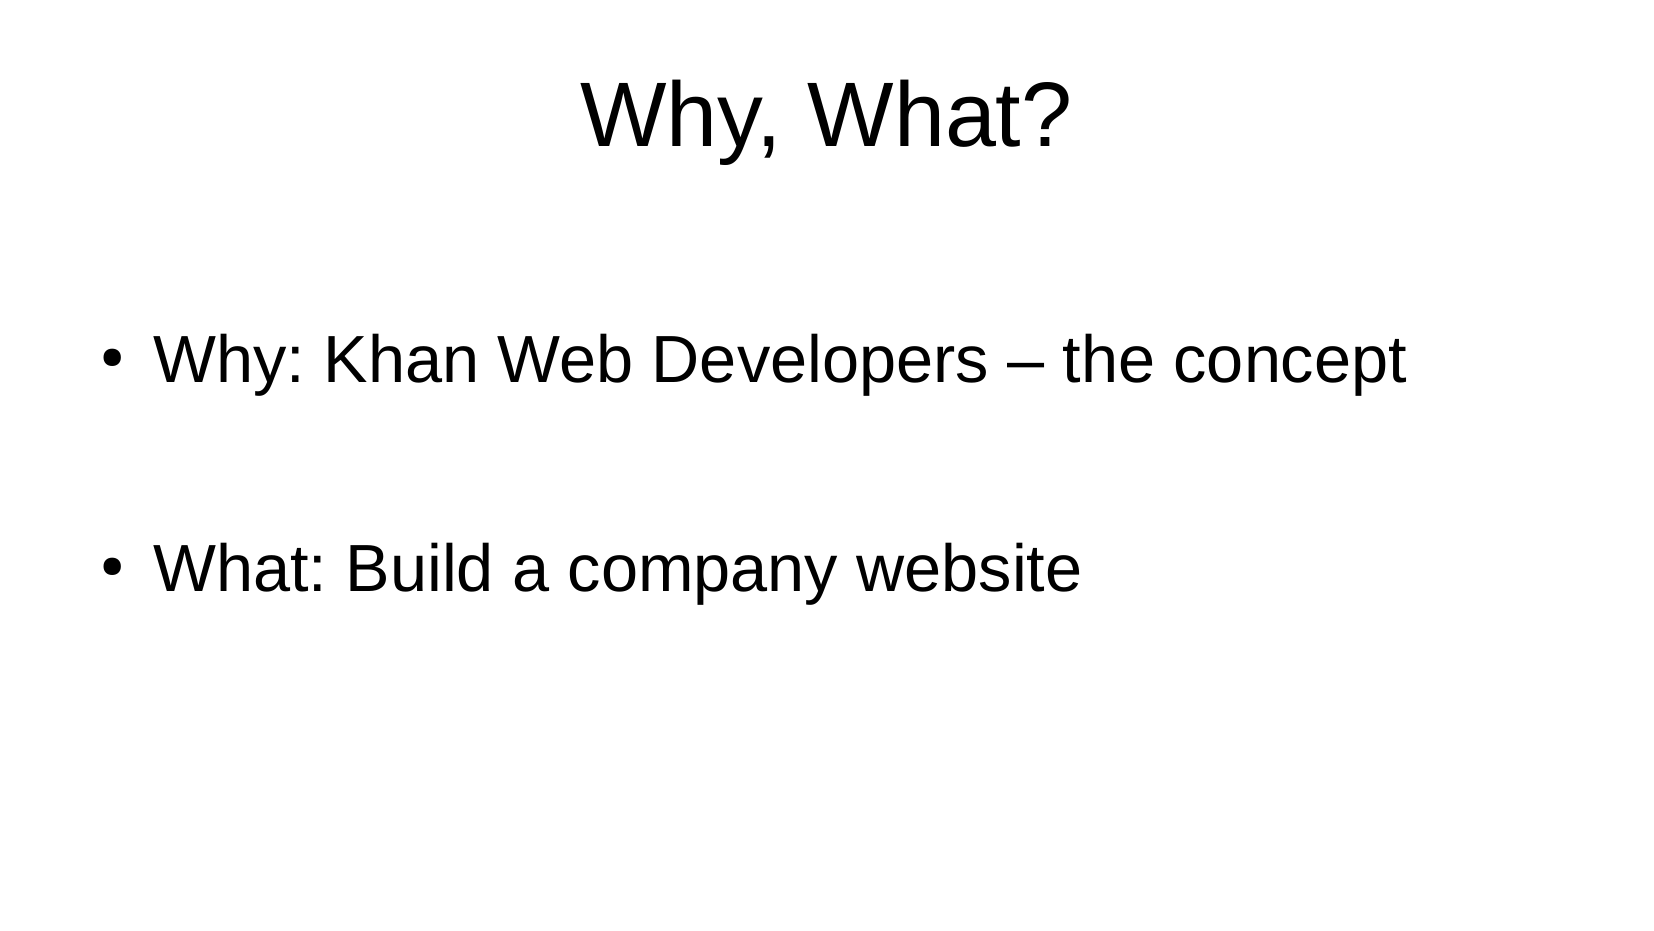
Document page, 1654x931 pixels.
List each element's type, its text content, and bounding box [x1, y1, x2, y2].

title Why, What? [82, 37, 1571, 193]
list Why: Khan Web Developers – the concept What: Build a company website [82, 217, 1571, 758]
